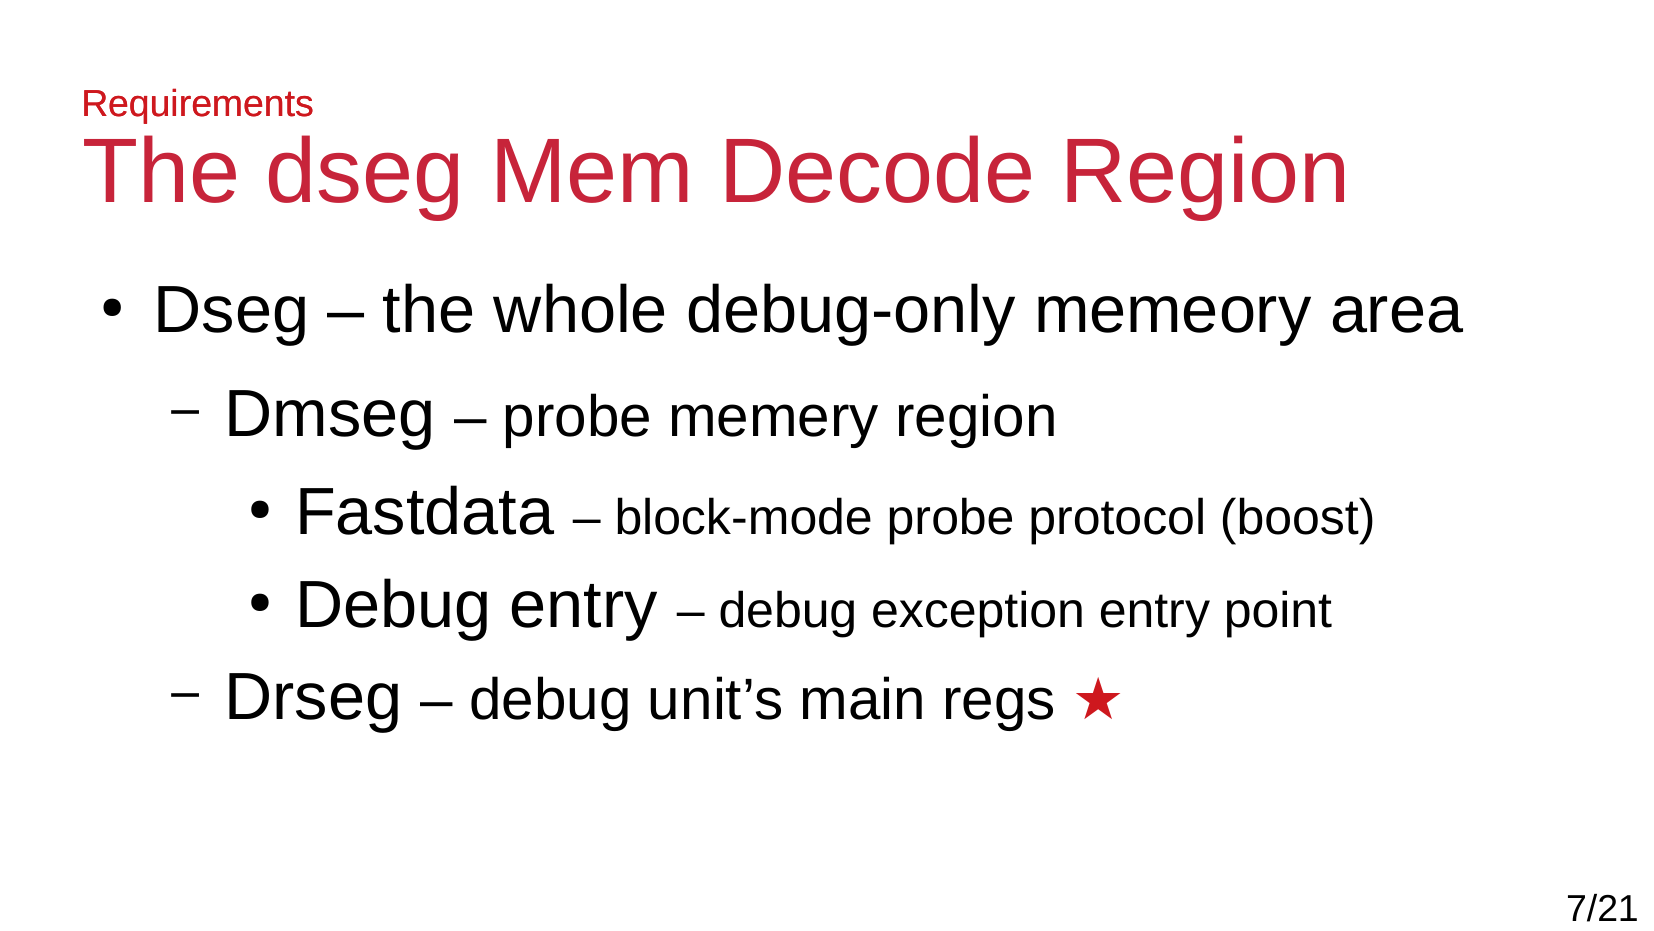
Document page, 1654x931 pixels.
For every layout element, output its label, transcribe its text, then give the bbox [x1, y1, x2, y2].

list Dseg – the whole debug-only memeory area Dmseg – probe memery region Fastdata – block-mode probe protocol (boost) Debug entry – debug exception entry point Drseg – debug unit’s main regs ★ [82, 271, 1571, 758]
text_box Requirements [66, 75, 329, 126]
title The dseg Mem Decode Region [82, 92, 1571, 249]
